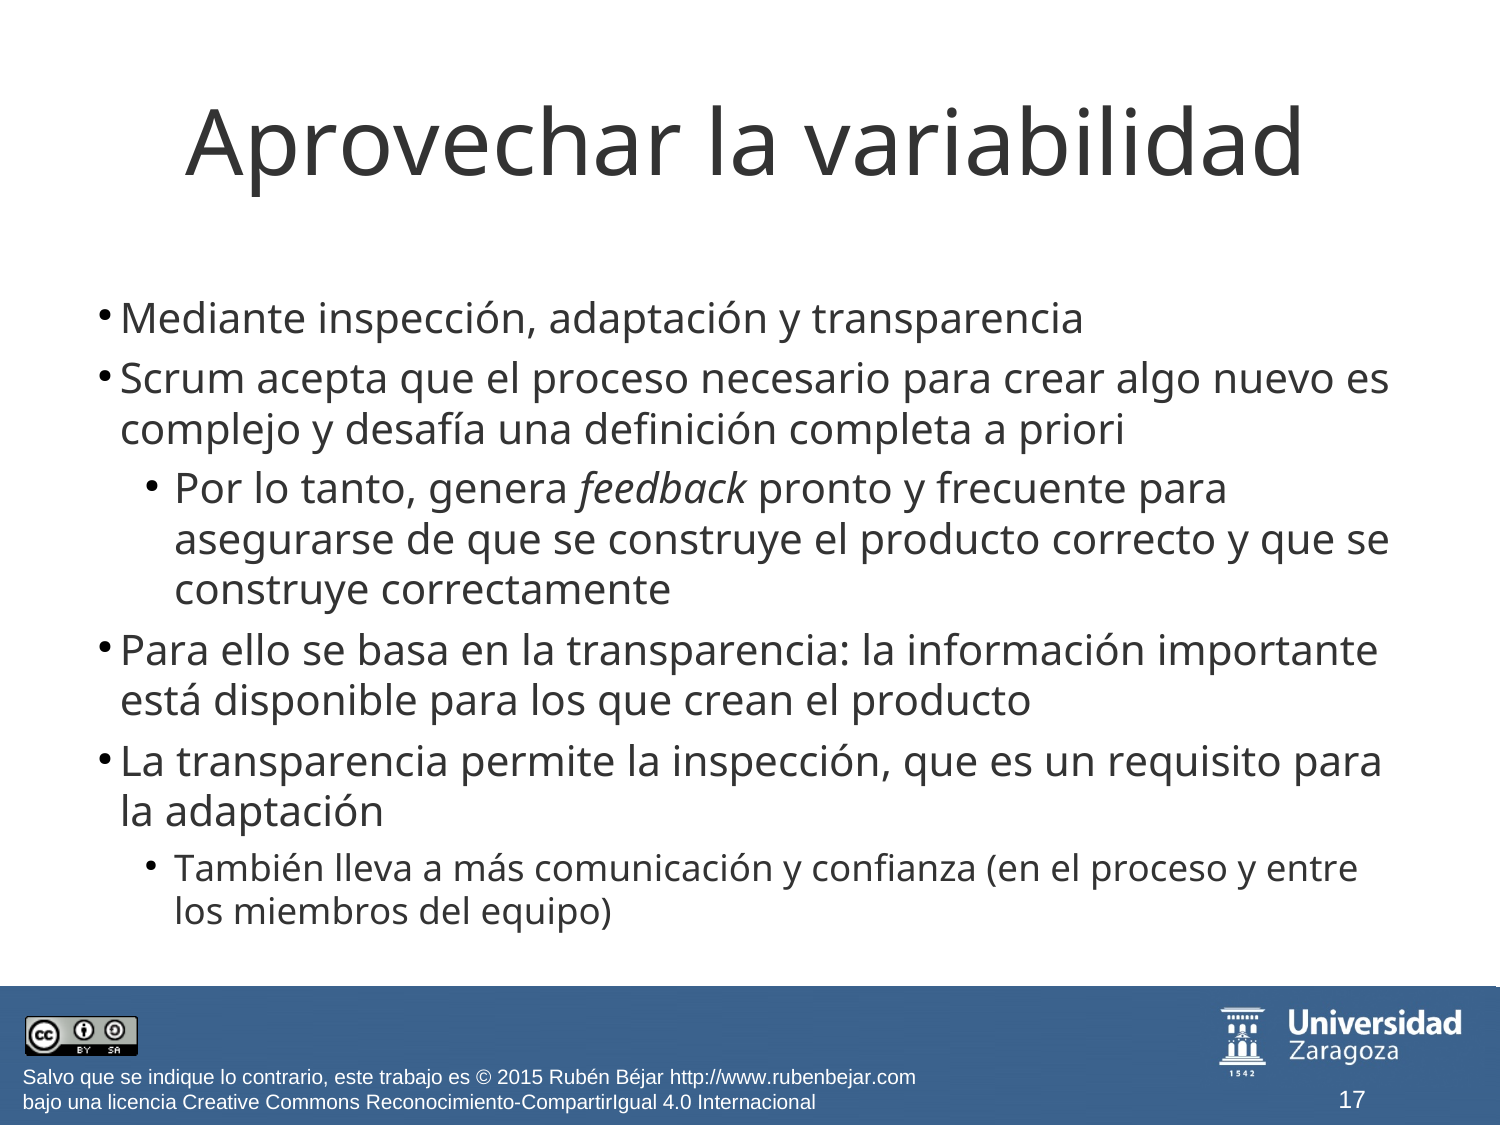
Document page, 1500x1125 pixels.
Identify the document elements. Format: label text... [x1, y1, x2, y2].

list Mediante inspección, adaptación y transparencia Scrum acepta que el proceso necesario para crear algo nuevo es complejo y desafía una definición completa a priori Por lo tanto, genera feedback pronto y frecuente para asegurarse de que se construye el producto correcto y que se construye correctamente Para ello se basa en la transparencia: la información importante está disponible para los que crean el producto La transparencia permite la inspección, que es un requisito para la adaptación También lleva a más comunicación y confianza (en el proceso y entre los miembros del equipo) [82, 283, 1418, 957]
picture [0, 986, 1500, 1125]
title Aprovechar la variabilidad [74, 21, 1420, 257]
